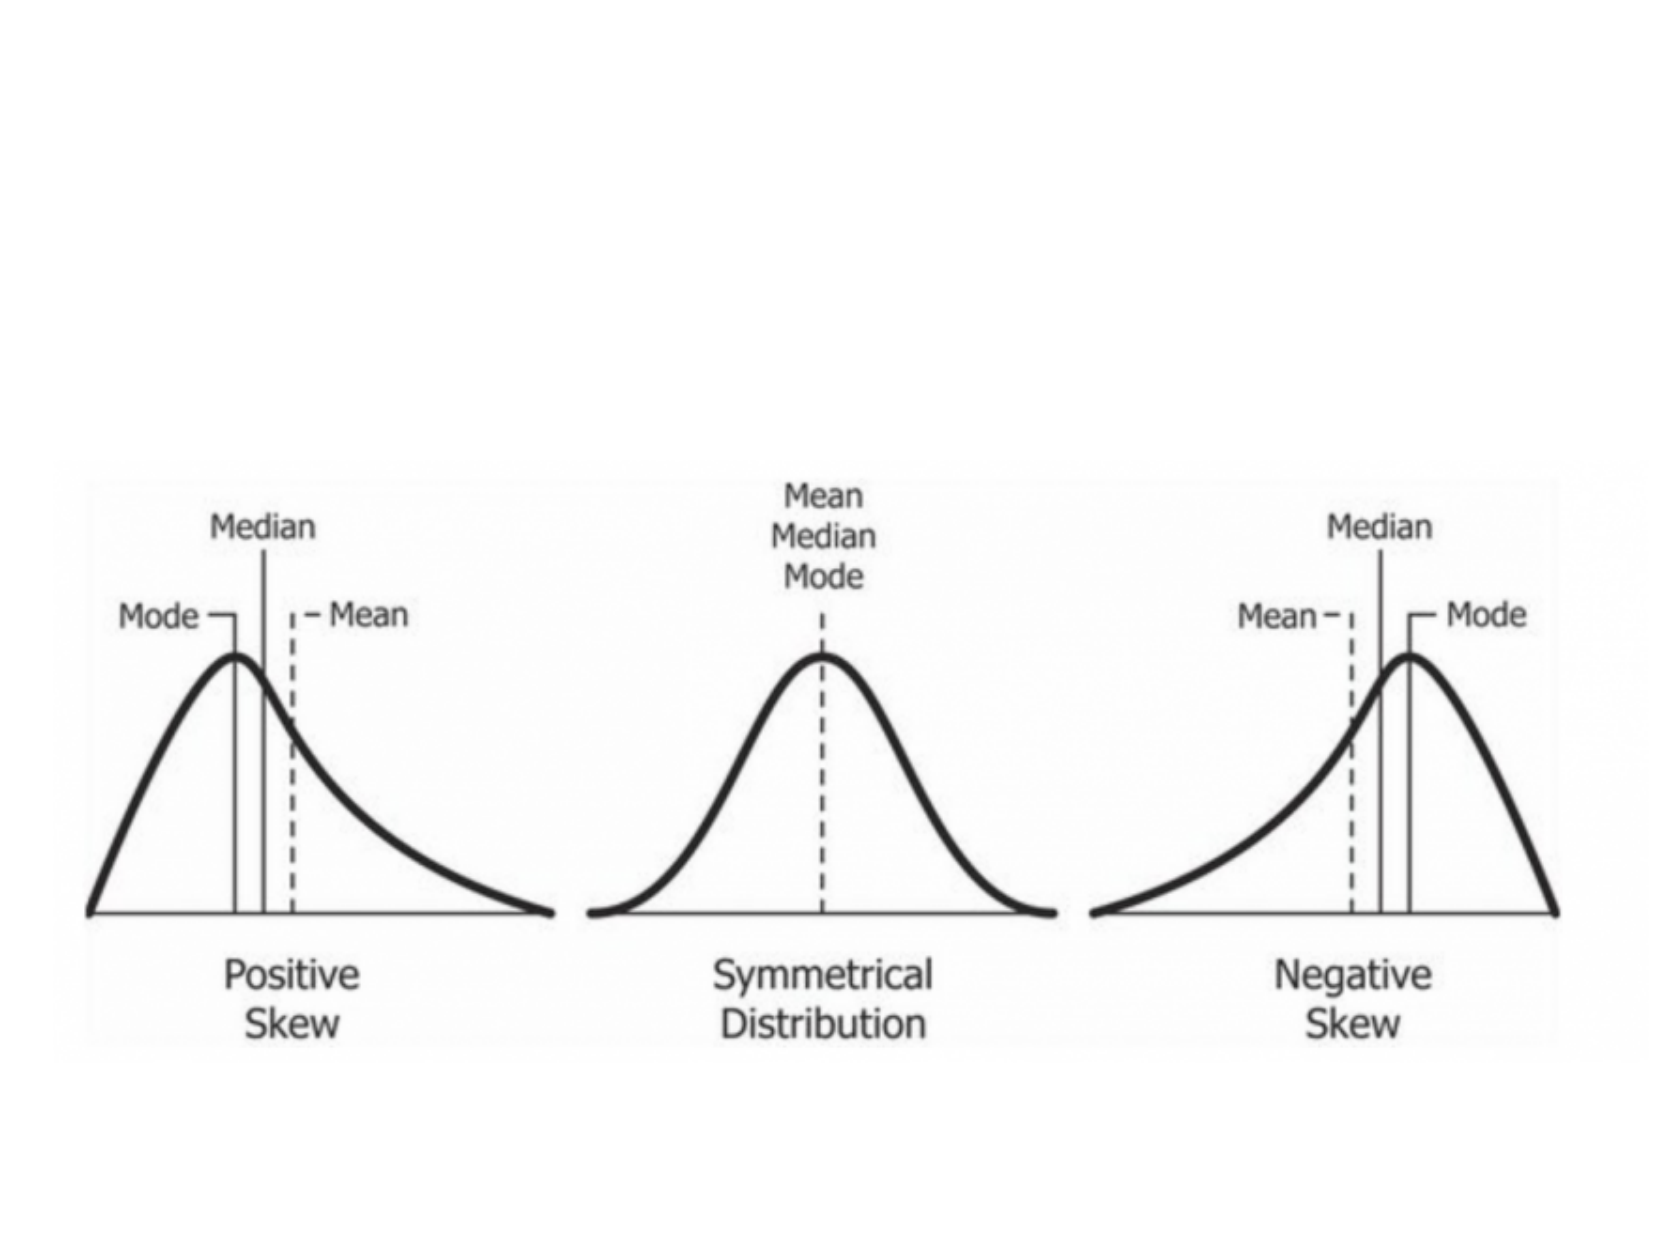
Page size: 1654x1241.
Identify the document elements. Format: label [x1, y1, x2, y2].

picture [53, 460, 1649, 1063]
